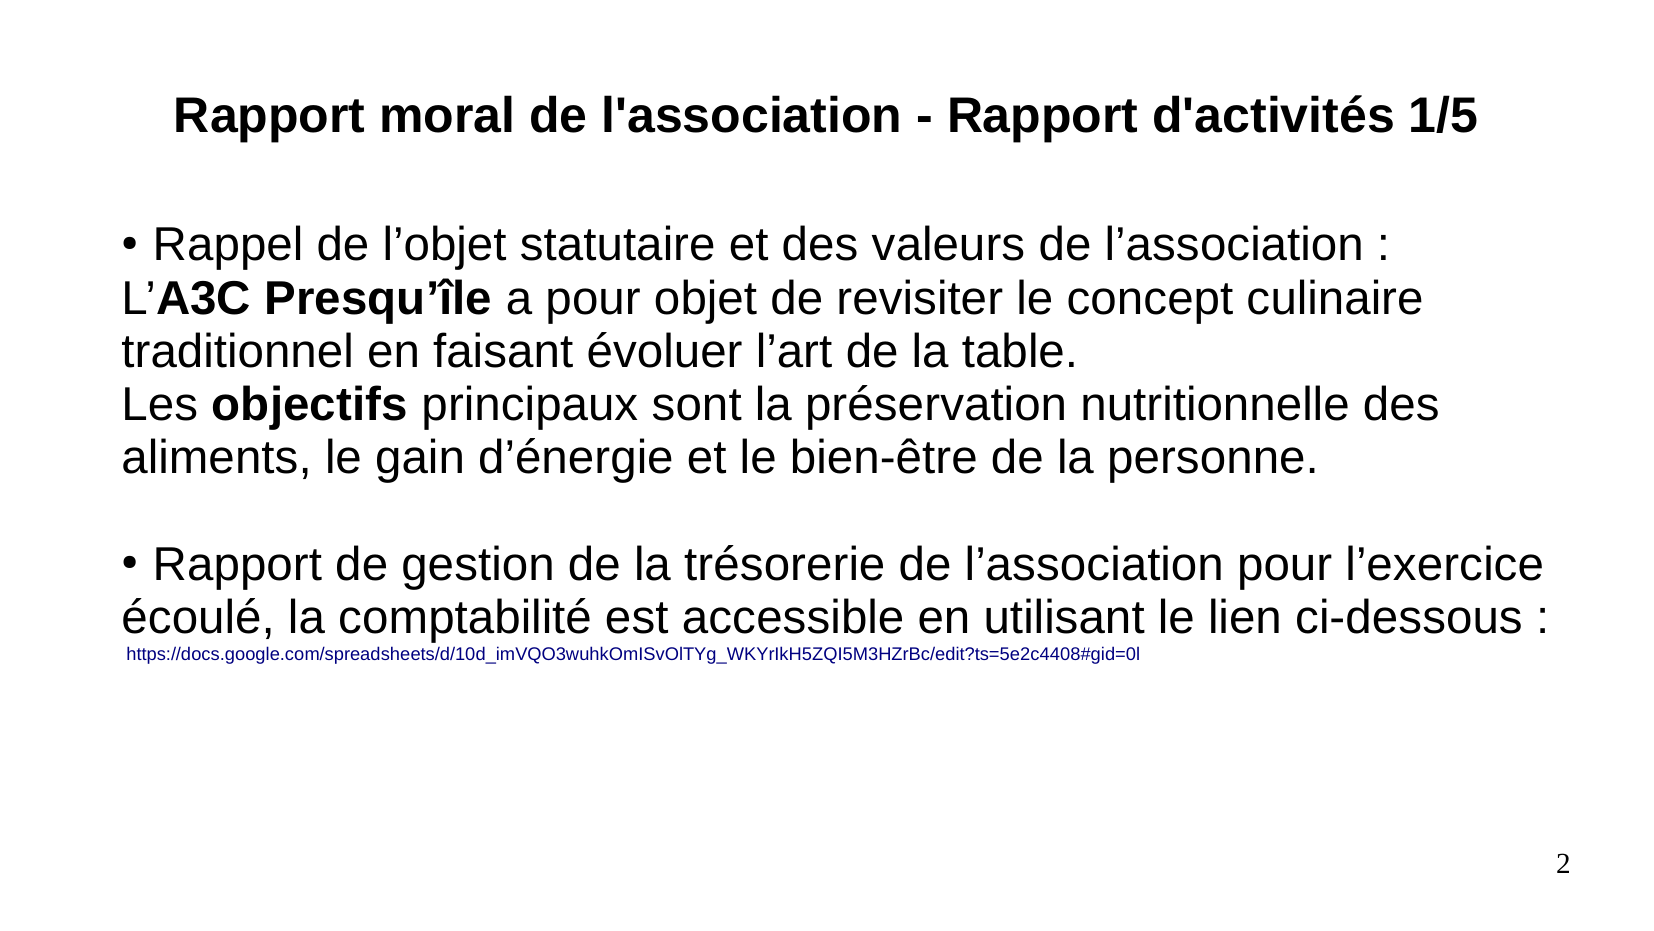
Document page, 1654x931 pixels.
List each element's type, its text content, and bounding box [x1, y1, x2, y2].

text_box [82, 37, 1571, 193]
list Rappel de l’objet statutaire et des valeurs de l’association : L’A3C Presqu’île a pour objet de revisiter le concept culinaire traditionnel en faisant évoluer l’art de la table. Les objectifs principaux sont la préservation nutritionnelle des aliments, le gain d’énergie et le bien-être de la personne. Rapport de gestion de la trésorerie de l’association pour l’exercice écoulé, la comptabilité est accessible en utilisant le lien ci-dessous : https://docs.google.com/spreadsheets/d/10d_imVQO3wuhkOmISvOlTYg_WKYrIkH5ZQI5M3HZrBc/edit?ts=5e2c4408#gid=0l [82, 217, 1571, 758]
